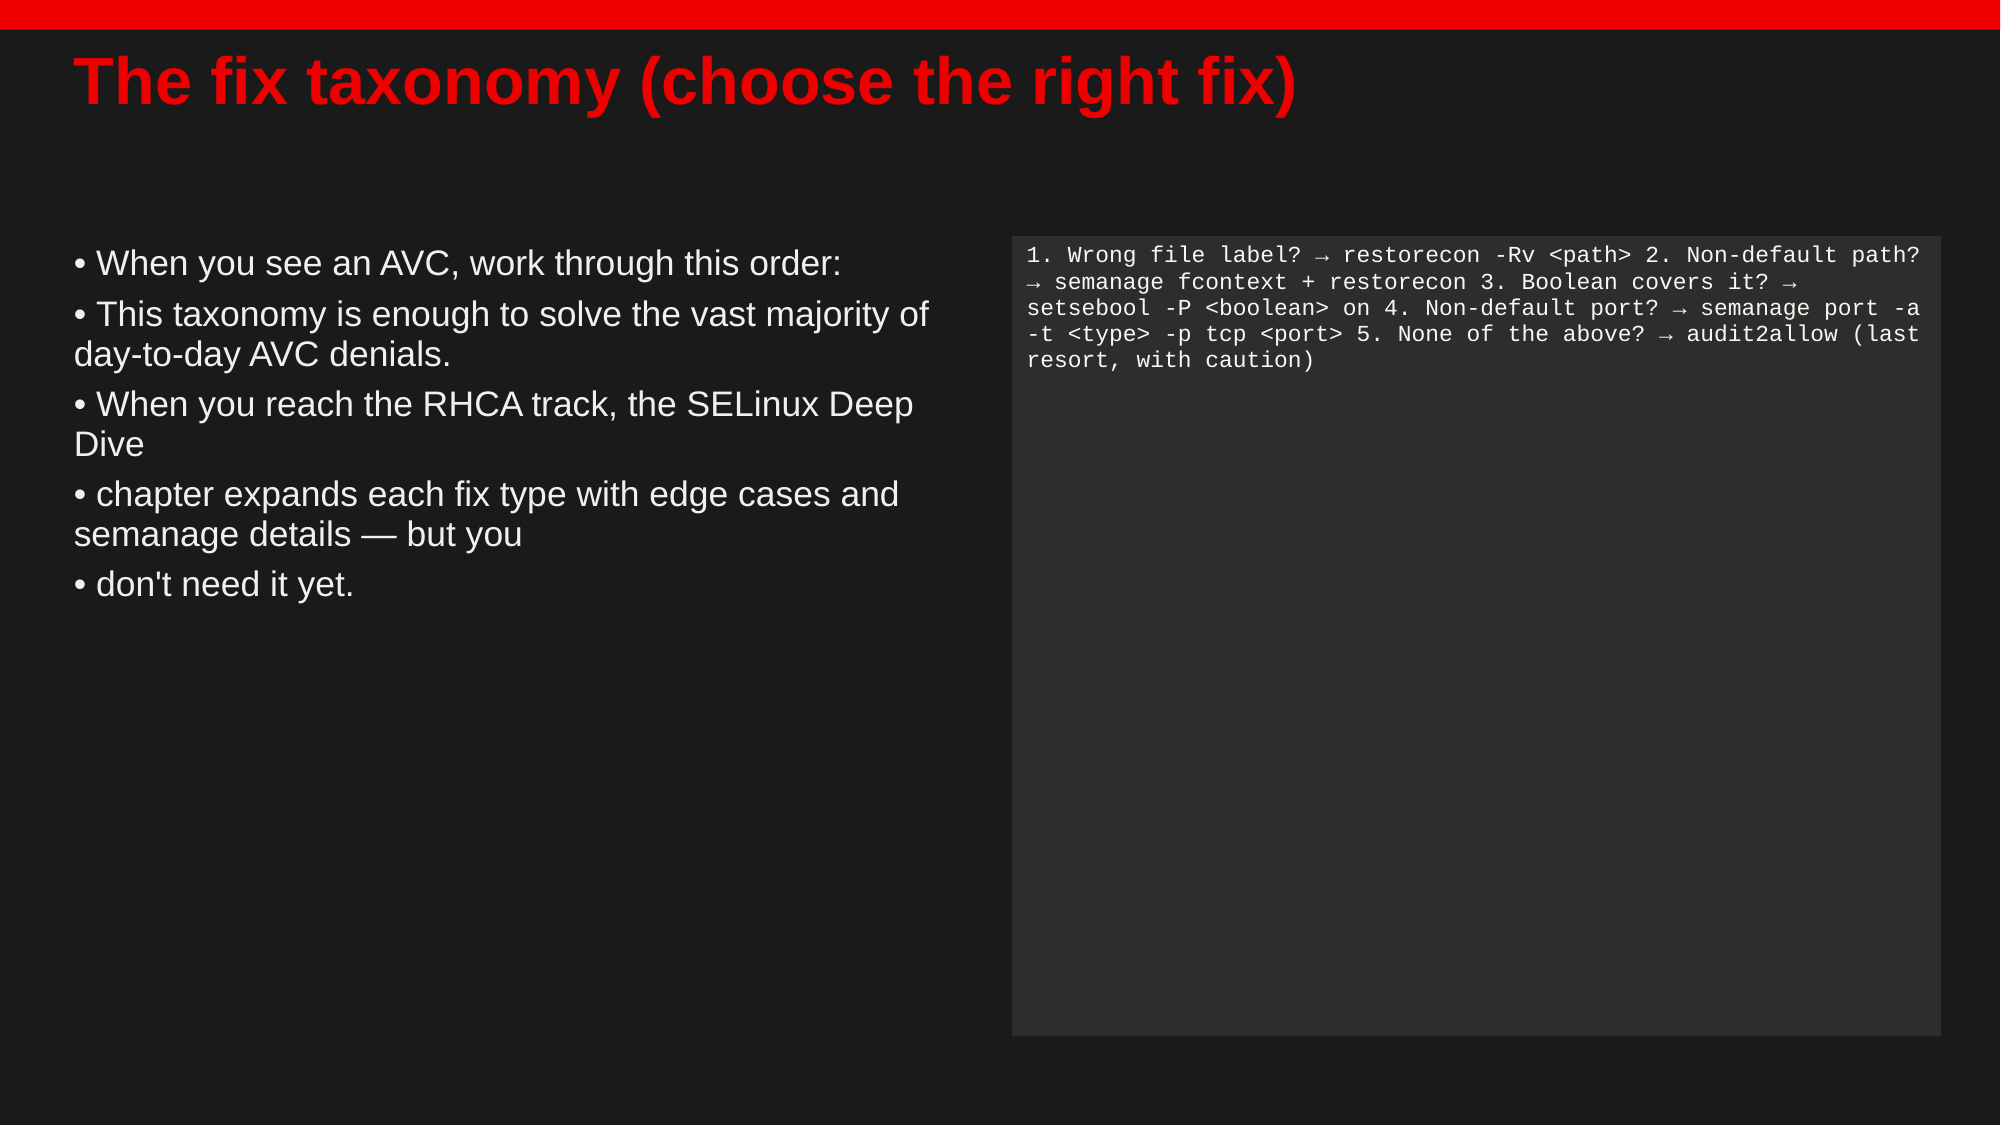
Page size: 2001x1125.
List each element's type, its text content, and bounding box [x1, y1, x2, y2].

text_box 1. Wrong file label? → restorecon -Rv <path> 2. Non-default path? → semanage fcontext + restorecon 3. Boolean covers it? → setsebool -P <boolean> on 4. Non-default port? → semanage port -a -t <type> -p tcp <port> 5. None of the above? → audit2allow (last resort, with caution) [1011, 236, 1942, 1037]
text_box • When you see an AVC, work through this order: • This taxonomy is enough to solve the vast majority of day-to-day AVC denials. • When you reach the RHCA track, the SELinux Deep Dive • chapter expands each fix type with edge cases and semanage details — but you • don't need it yet. [59, 236, 989, 1037]
text_box The fix taxonomy (choose the right fix) [59, 36, 1942, 208]
text_box [0, 0, 2001, 30]
